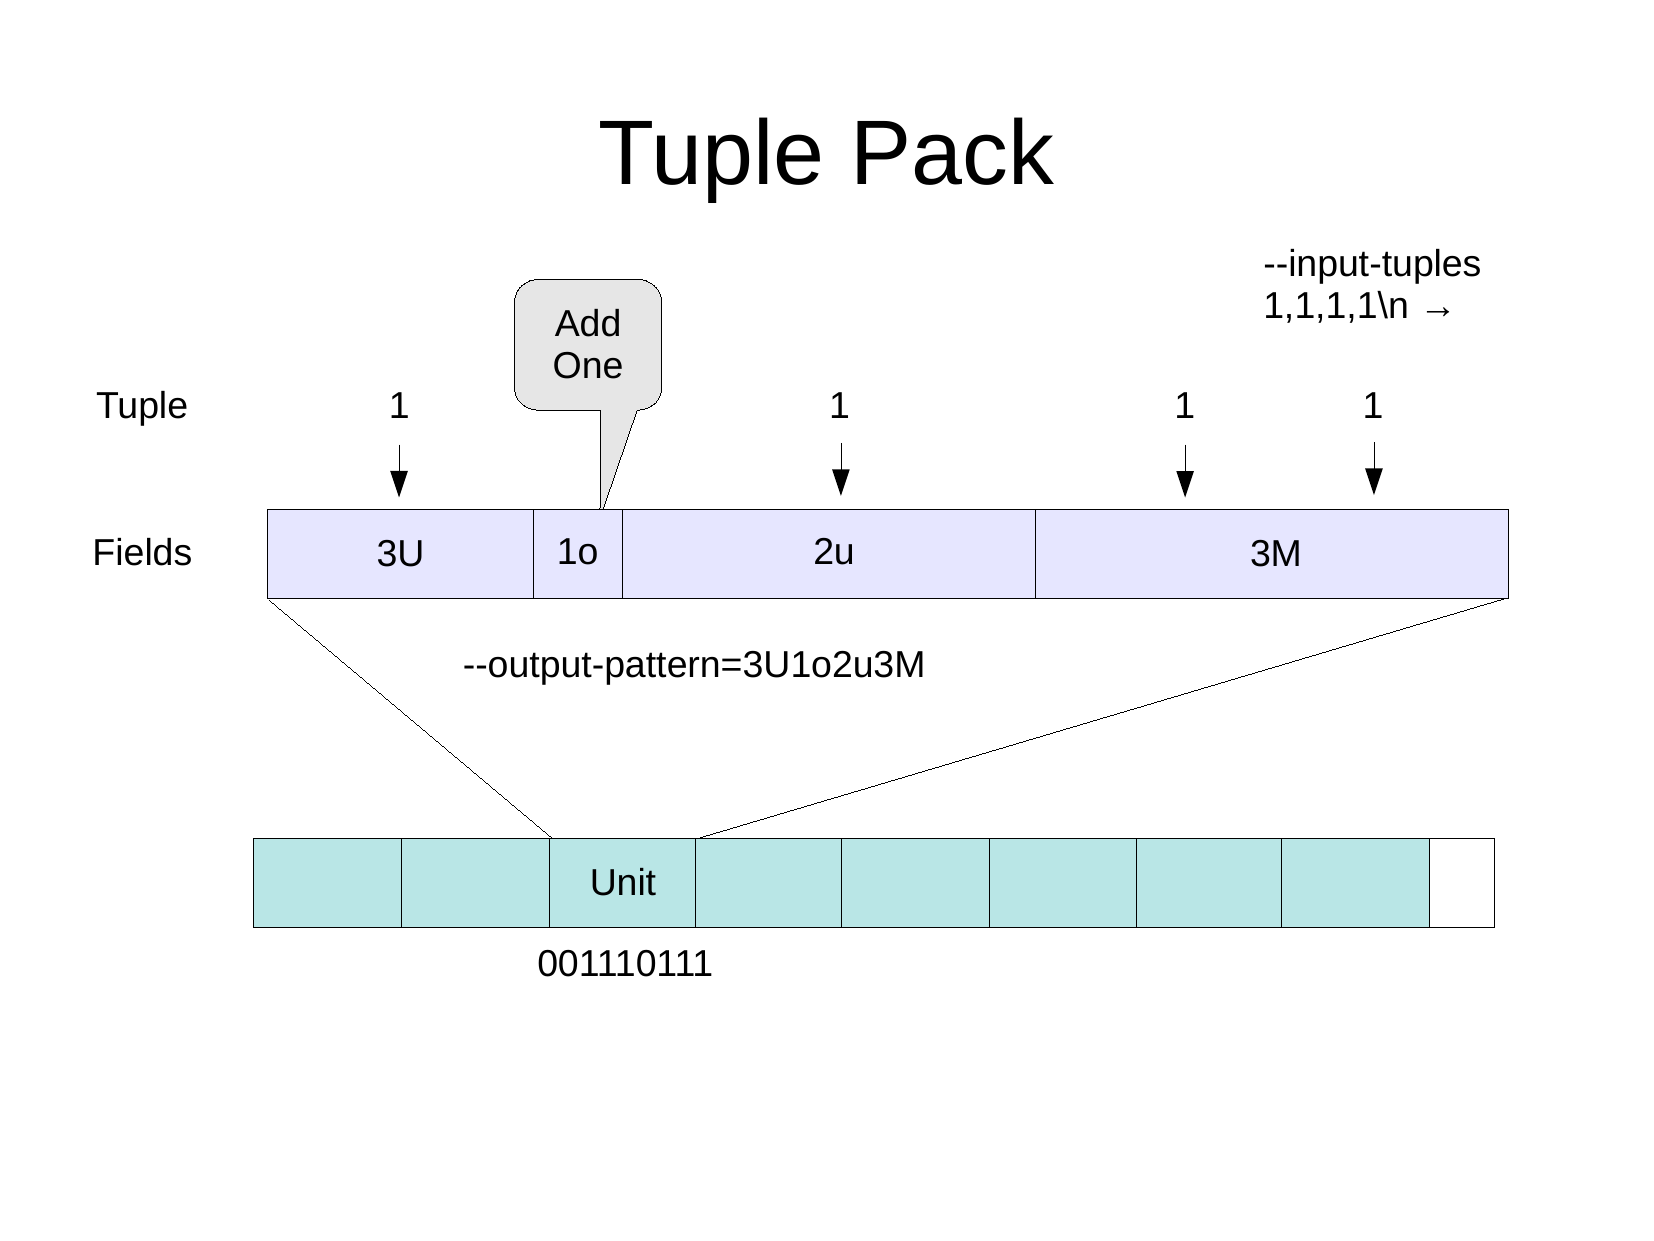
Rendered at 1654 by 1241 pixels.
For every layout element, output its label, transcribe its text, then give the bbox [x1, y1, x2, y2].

text_box 1 [1241, 376, 1505, 435]
text_box --output-pattern=3U1o2u3M [448, 635, 940, 693]
text_box Unit [550, 838, 695, 928]
text_box Fields [77, 524, 232, 582]
text_box 3U [269, 525, 532, 583]
text_box 2u [703, 523, 965, 581]
title Tuple Pack [82, 56, 1571, 250]
text_box 1 [267, 376, 531, 434]
text_box [1036, 509, 1509, 599]
text_box [534, 581, 622, 599]
text_box [534, 509, 622, 523]
text_box Tuple [81, 376, 236, 434]
text_box 001110111 [492, 934, 759, 992]
text_box Add One [514, 279, 662, 509]
text_box --input-tuples 1,1,1,1\n → [1248, 234, 1625, 334]
text_box 3M [1145, 525, 1407, 583]
text_box 1o [524, 523, 631, 581]
text_box [267, 509, 533, 599]
text_box [695, 838, 1430, 928]
text_box 1 [708, 376, 972, 434]
text_box 1 [1053, 376, 1241, 434]
text_box [253, 838, 550, 928]
text_box [623, 509, 1035, 599]
